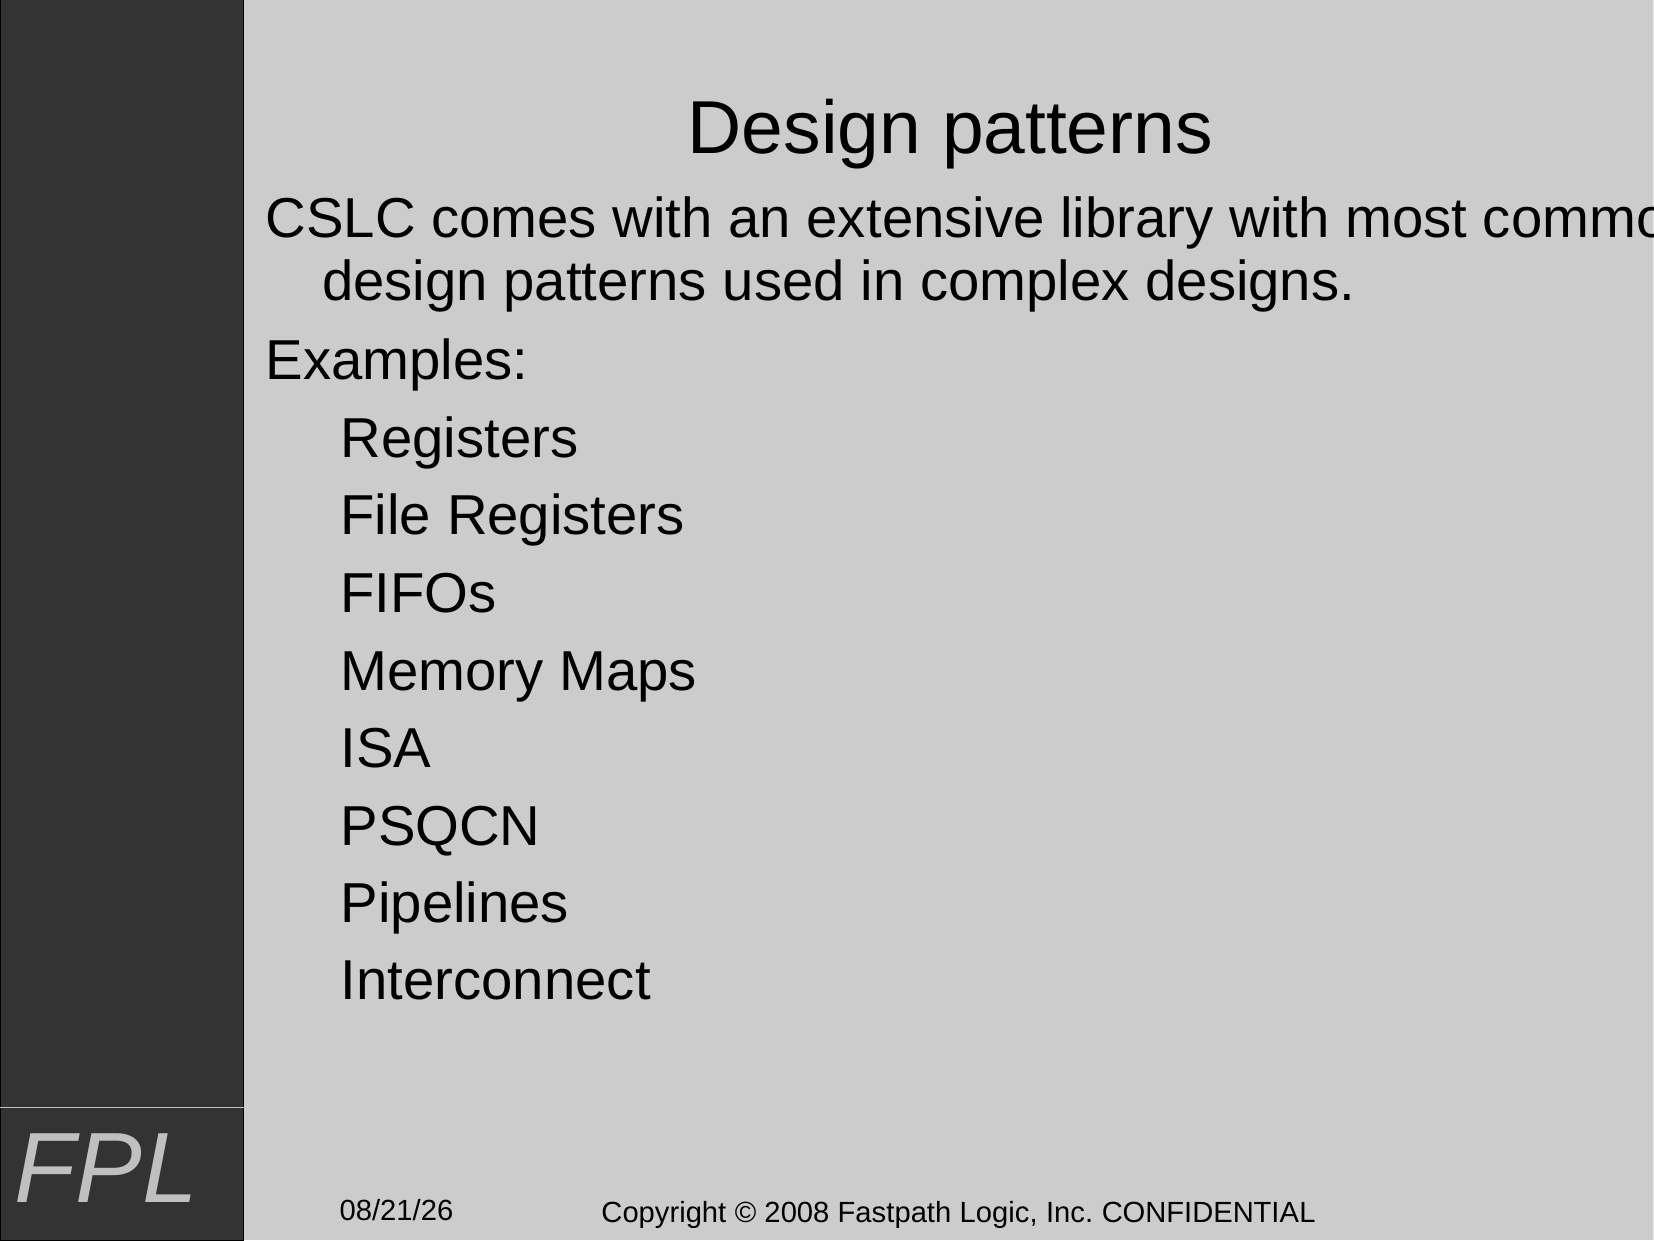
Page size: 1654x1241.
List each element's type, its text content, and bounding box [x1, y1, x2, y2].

list CSLC comes with an extensive library with most common design patterns used in complex designs. Examples: Registers File Registers FIFOs Memory Maps ISA PSQCN Pipelines Interconnect [265, 186, 1654, 1241]
title Design patterns [399, 19, 1502, 186]
